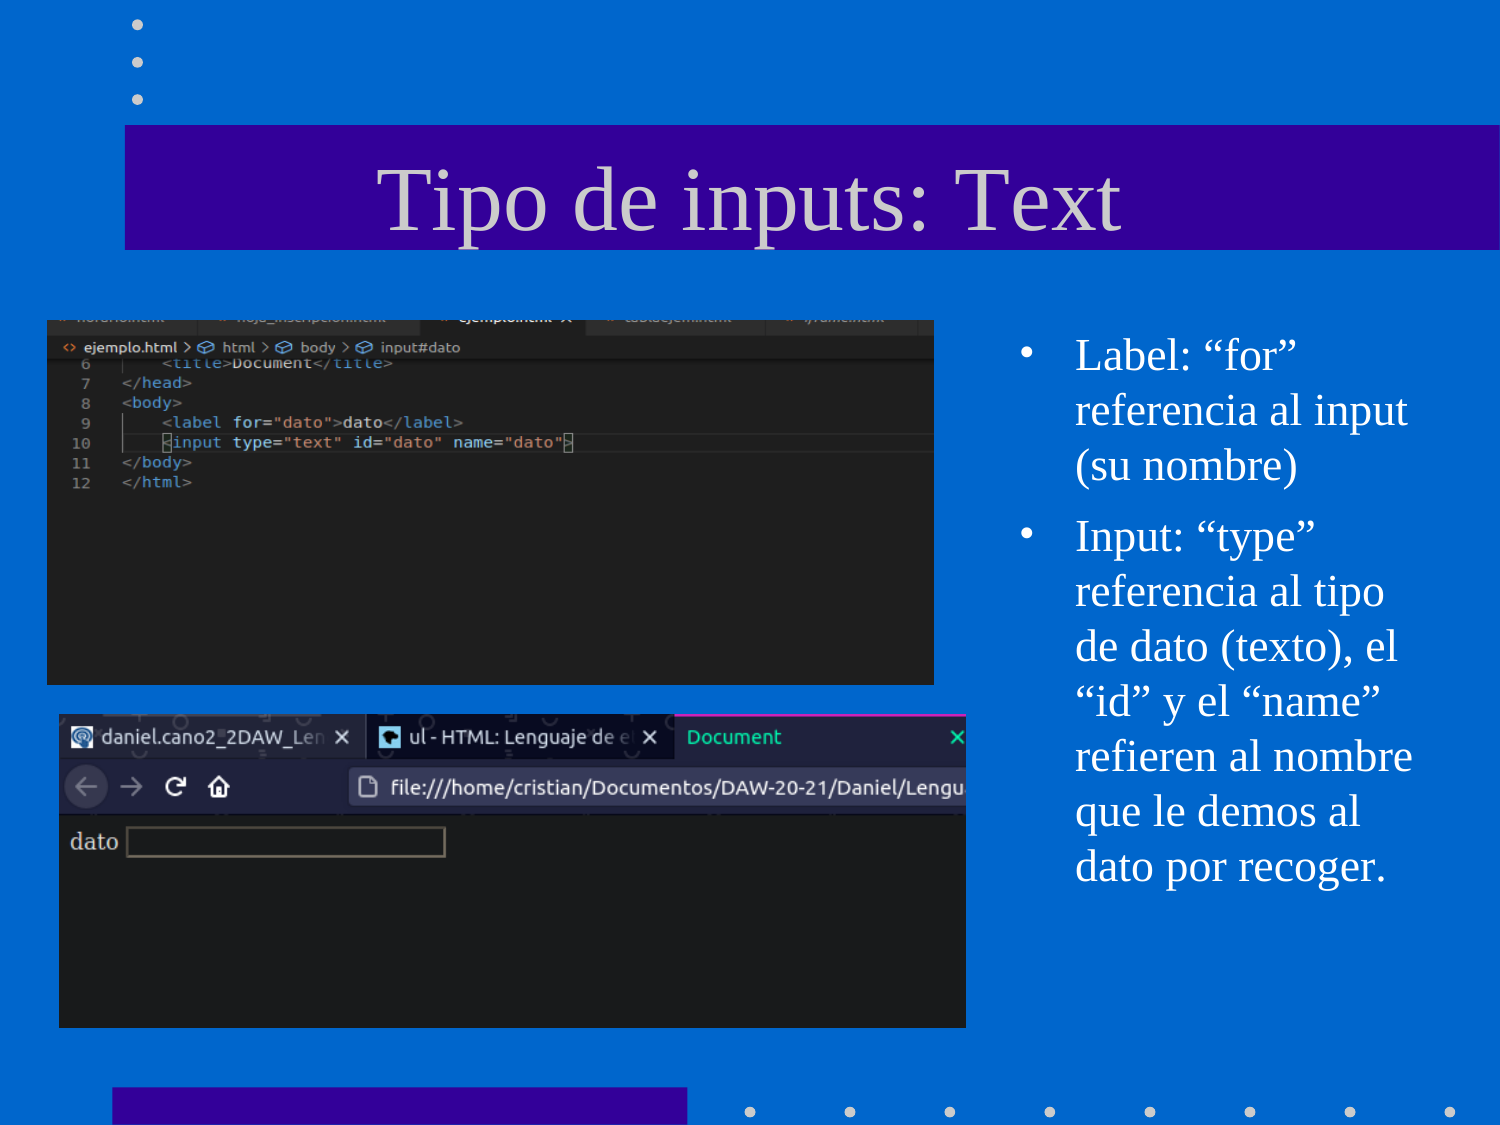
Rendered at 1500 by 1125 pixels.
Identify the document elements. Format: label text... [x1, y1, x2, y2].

title Tipo de inputs: Text [112, 99, 1388, 288]
picture [47, 320, 934, 686]
picture [59, 714, 966, 1028]
list Label: “for” referencia al input (su nombre) Input: “type” referencia al tipo de dato (texto), el “id” y el “name” refieren al nombre que le demos al dato por recoger. [1003, 317, 1447, 993]
